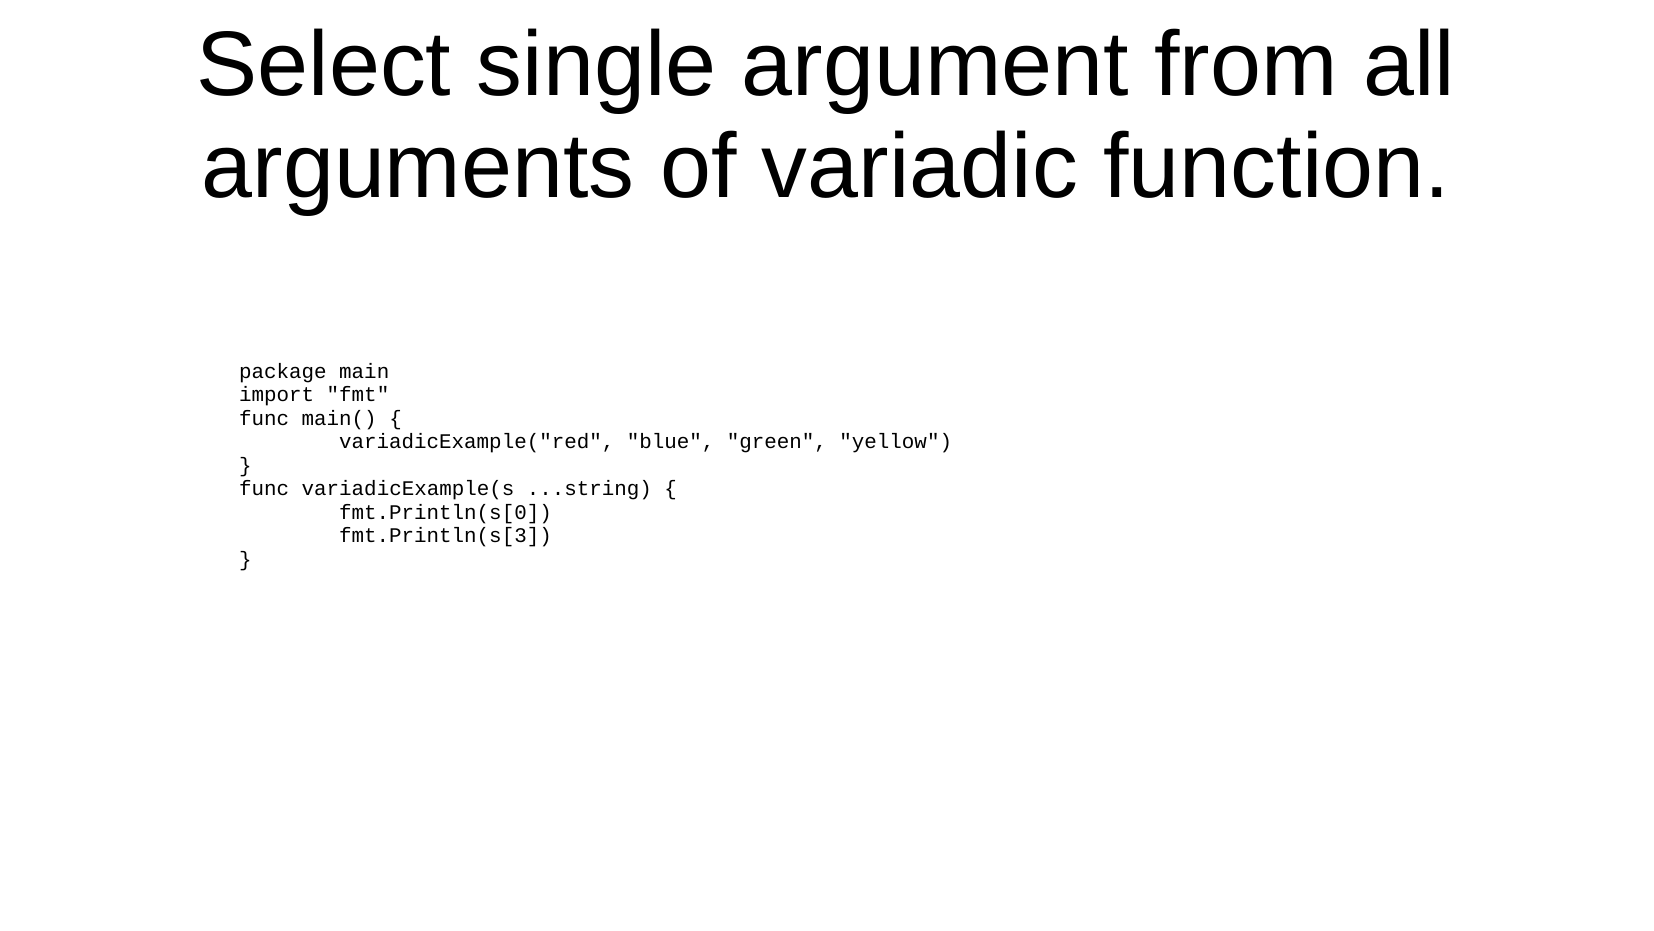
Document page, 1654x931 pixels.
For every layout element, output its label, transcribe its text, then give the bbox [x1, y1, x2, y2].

text_box package main import "fmt" func main() { variadicExample("red", "blue", "green", "yellow") } func variadicExample(s ...string) { fmt.Println(s[0]) fmt.Println(s[3]) } [224, 353, 1204, 780]
title Select single argument from all arguments of variadic function. [82, 12, 1571, 218]
